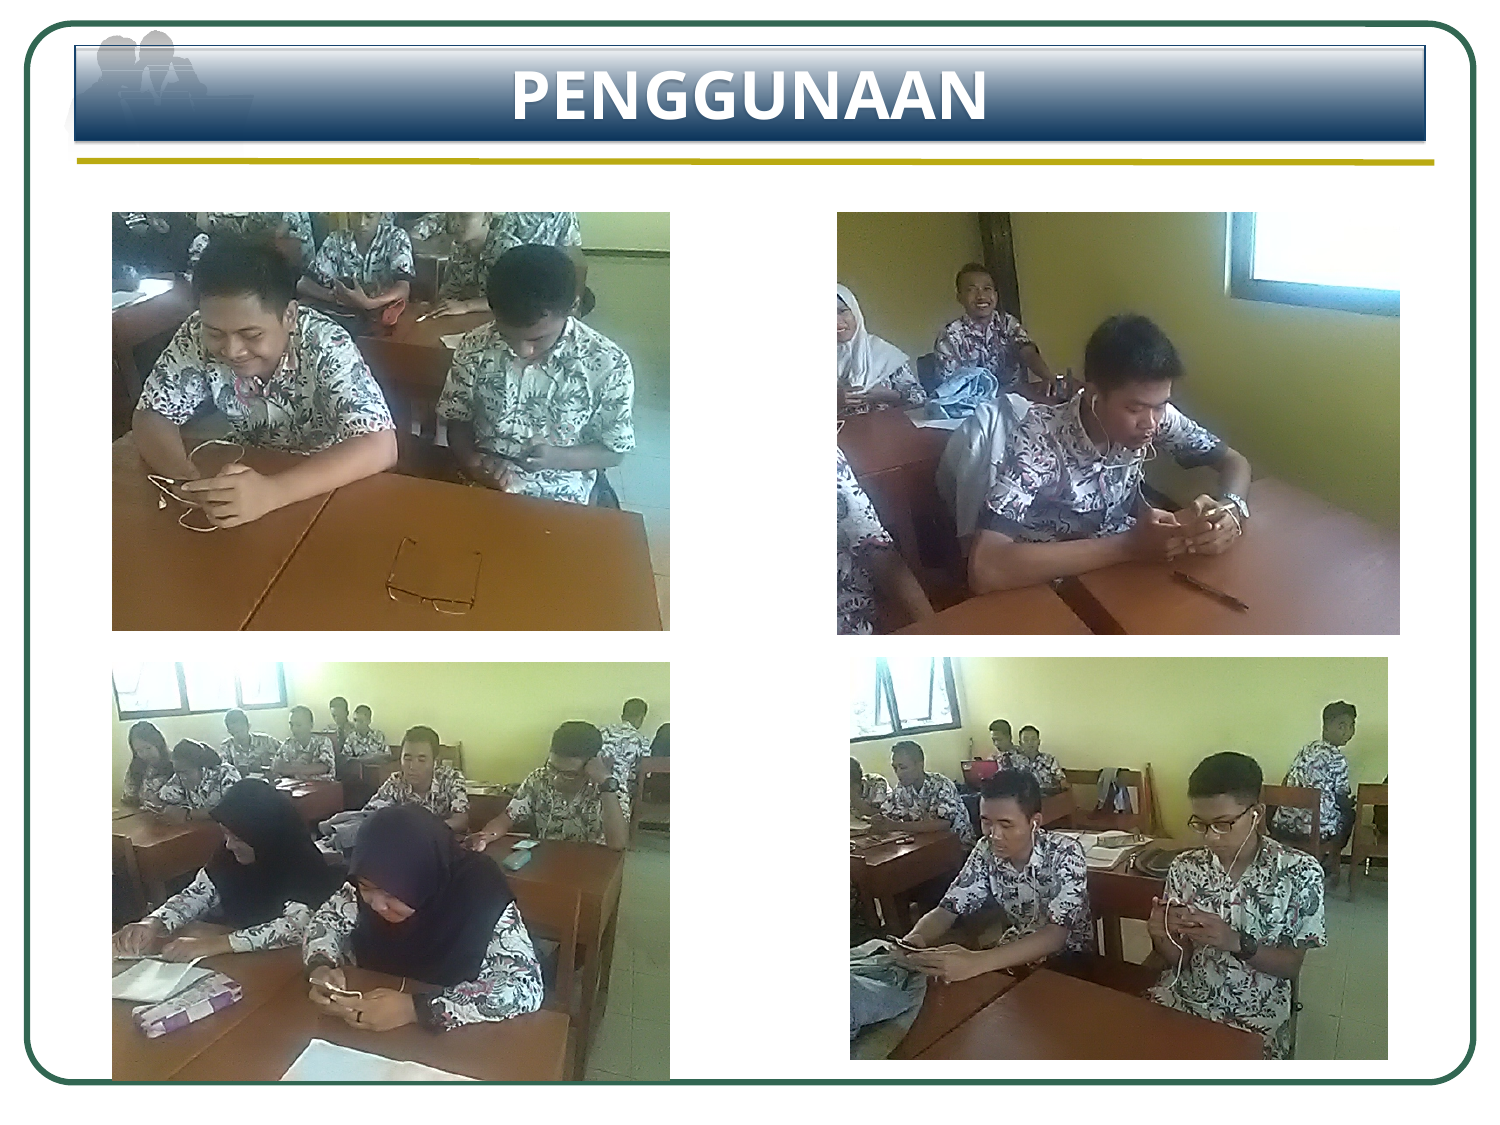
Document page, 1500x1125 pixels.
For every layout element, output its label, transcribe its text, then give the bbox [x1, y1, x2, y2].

picture [112, 212, 670, 631]
text_box PENGGUNAAN [74, 45, 1425, 141]
picture [850, 657, 1388, 1060]
picture [112, 662, 670, 1081]
picture [837, 212, 1400, 635]
